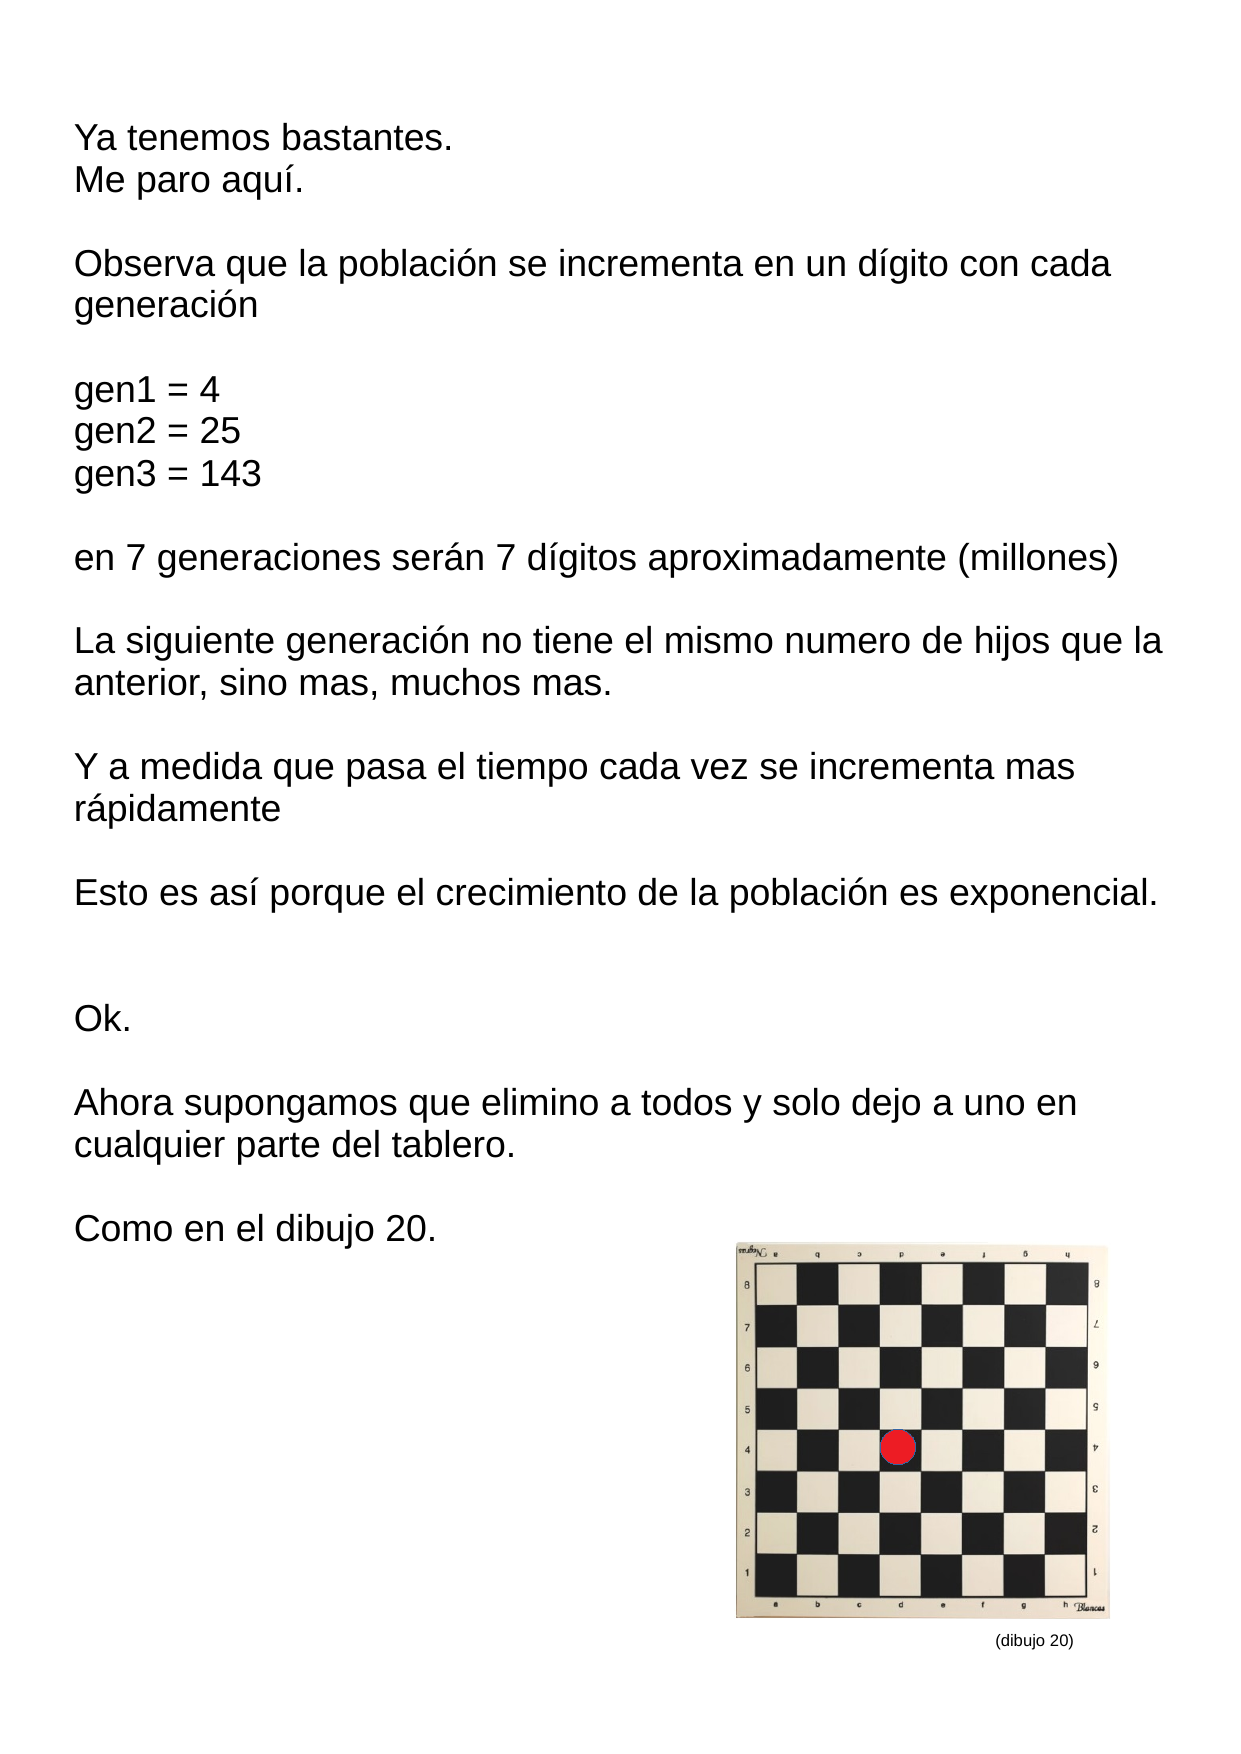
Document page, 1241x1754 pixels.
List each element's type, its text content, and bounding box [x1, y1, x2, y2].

text_box Ya tenemos bastantes. Me paro aquí. Observa que la población se incrementa en un dígito con cada generación gen1 = 4 gen2 = 25 gen3 = 143 en 7 generaciones serán 7 dígitos aproximadamente (millones) La siguiente generación no tiene el mismo numero de hijos que la anterior, sino mas, muchos mas. Y a medida que pasa el tiempo cada vez se incrementa mas rápidamente Esto es así porque el crecimiento de la población es exponencial. Ok. Ahora supongamos que elimino a todos y solo dejo a uno en cualquier parte del tablero. Como en el dibujo 20. [59, 108, 1182, 1258]
picture [734, 1241, 1111, 1619]
text_box (dibujo 20) [980, 1624, 1090, 1658]
text_box [880, 1429, 916, 1465]
